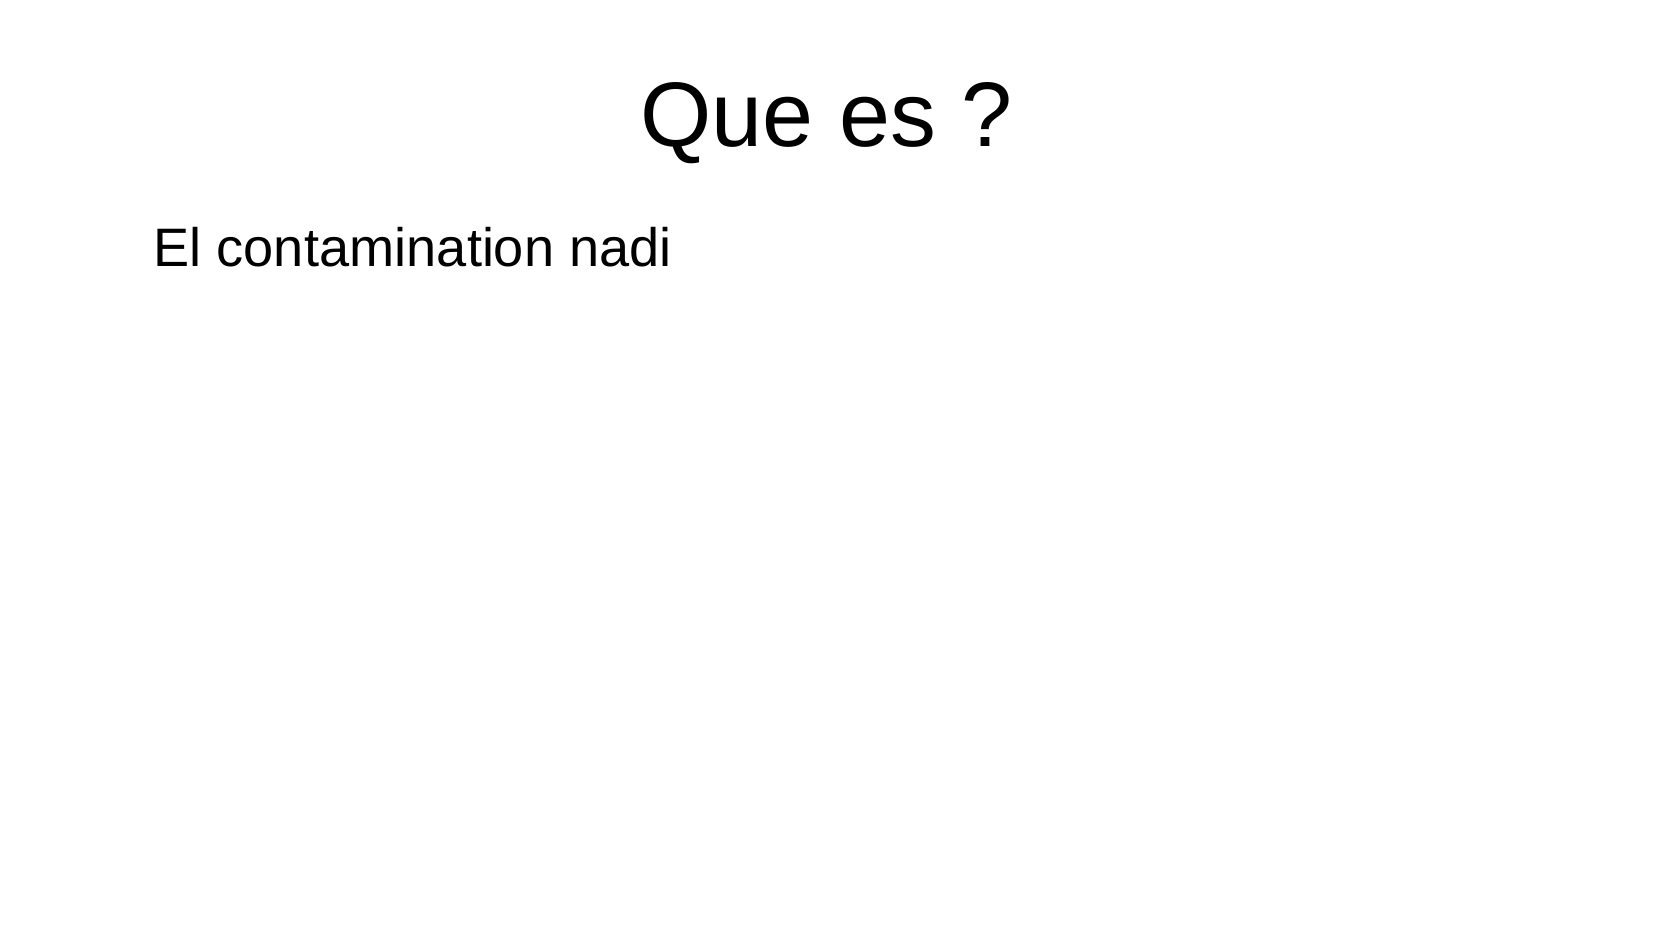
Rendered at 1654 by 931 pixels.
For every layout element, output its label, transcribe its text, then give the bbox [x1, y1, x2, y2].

title Que es ? [82, 37, 1571, 193]
list El contamination nadi [82, 217, 1571, 758]
